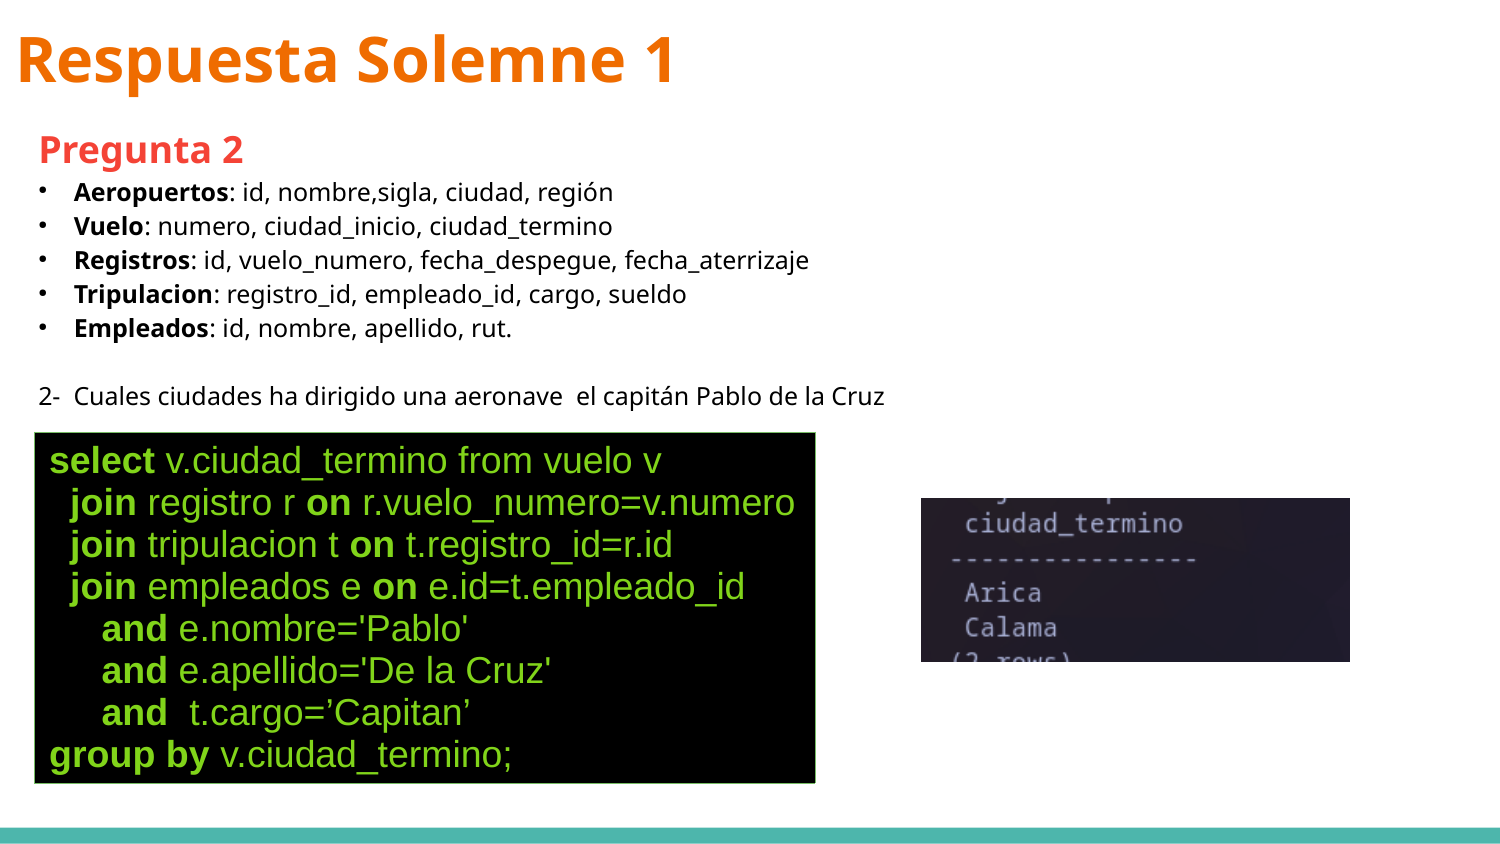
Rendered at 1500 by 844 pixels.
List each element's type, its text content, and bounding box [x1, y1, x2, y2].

picture [921, 498, 1350, 662]
title Respuesta Solemne 1 [0, 0, 1398, 116]
table_header select v.ciudad_termino from vuelo v join registro r on r.vuelo_numero=v.numero join tripulacion t on t.registro_id=r.id join empleados e on e.id=t.empleado_id and e.nombre='Pablo' and e.apellido='De la Cruz' and t.cargo=’Capitan’ group by v.ciudad_termino; [35, 433, 815, 783]
text_box Pregunta 2 Aeropuertos: id, nombre,sigla, ciudad, región Vuelo: numero, ciudad_inicio, ciudad_termino Registros: id, vuelo_numero, fecha_despegue, fecha_aterrizaje Tripulacion: registro_id, empleado_id, cargo, sueldo Empleados: id, nombre, apellido, rut. 2- Cuales ciudades ha dirigido una aeronave el capitán Pablo de la Cruz [23, 115, 1477, 844]
